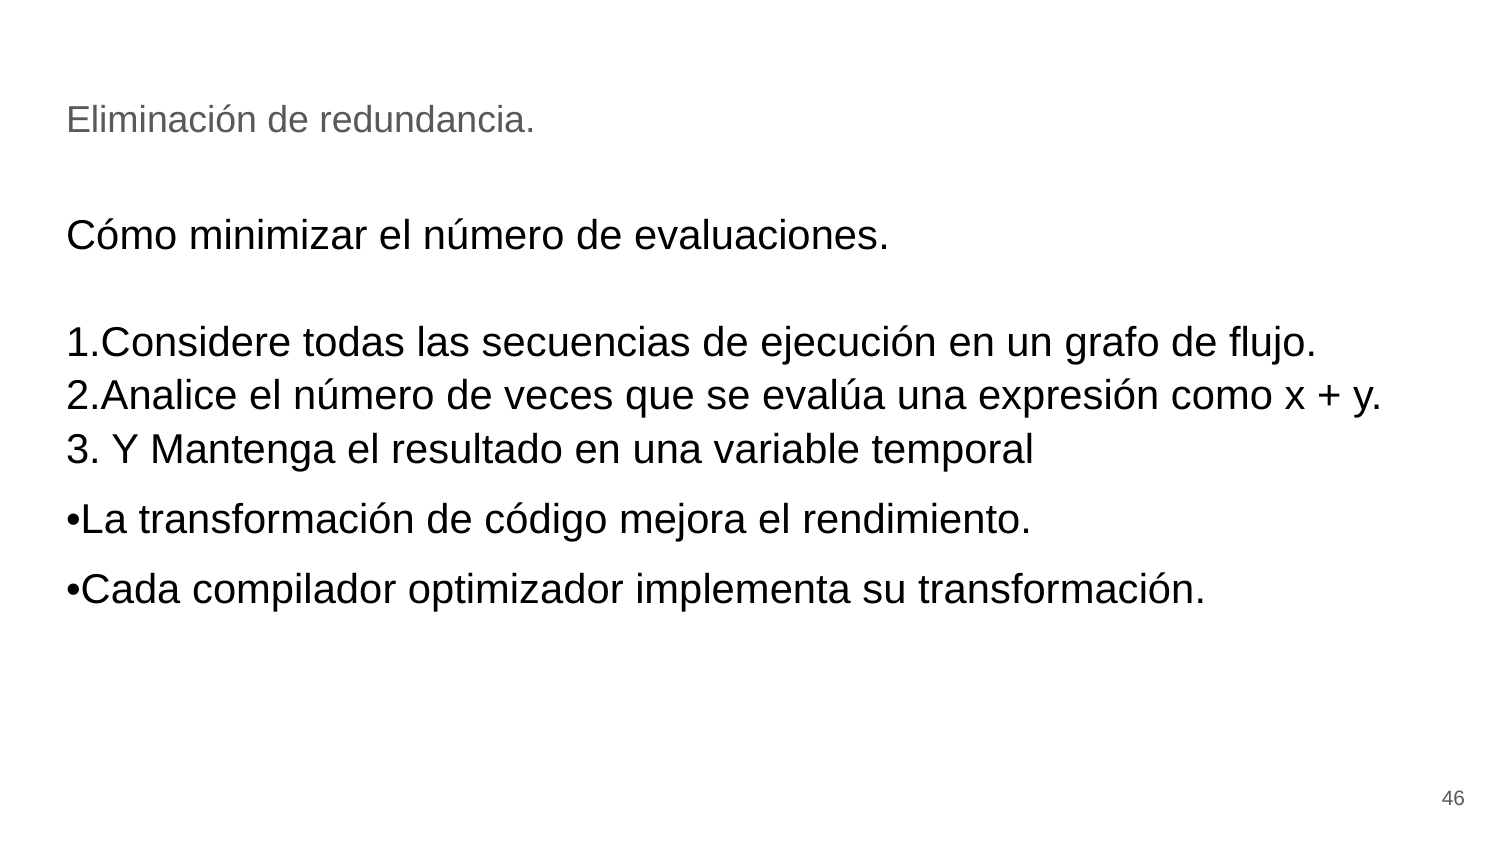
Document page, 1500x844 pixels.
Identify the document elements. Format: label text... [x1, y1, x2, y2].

title Eliminación de redundancia. [51, 72, 1449, 167]
list Cómo minimizar el número de evaluaciones. 1.Considere todas las secuencias de ejecución en un grafo de flujo. 2.Analice el número de veces que se evalúa una expresión como x + y. 3. Y Mantenga el resultado en una variable temporal •La transformación de código mejora el rendimiento. •Cada compilador optimizador implementa su transformación. [51, 189, 1449, 750]
slide_number <number> [1389, 764, 1480, 830]
